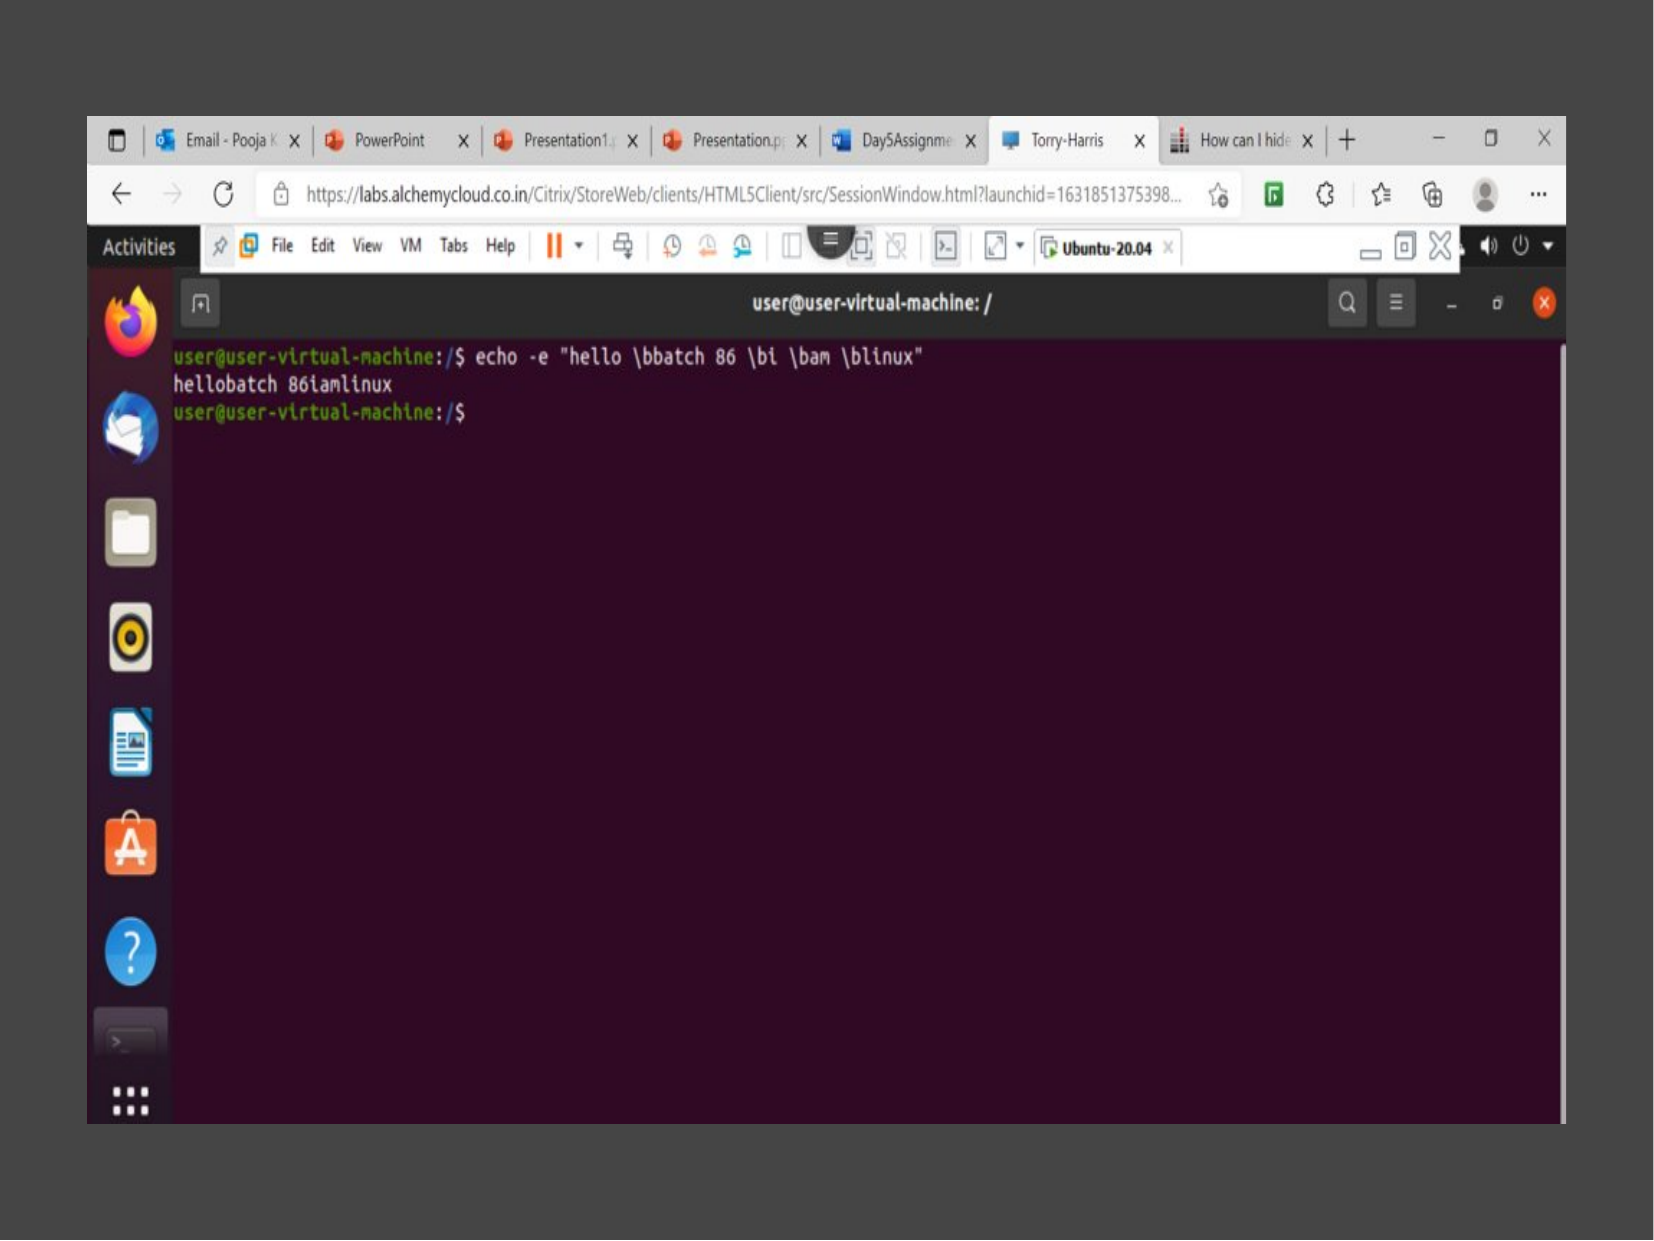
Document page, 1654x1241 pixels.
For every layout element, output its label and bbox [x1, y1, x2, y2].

picture [87, 116, 1567, 1124]
